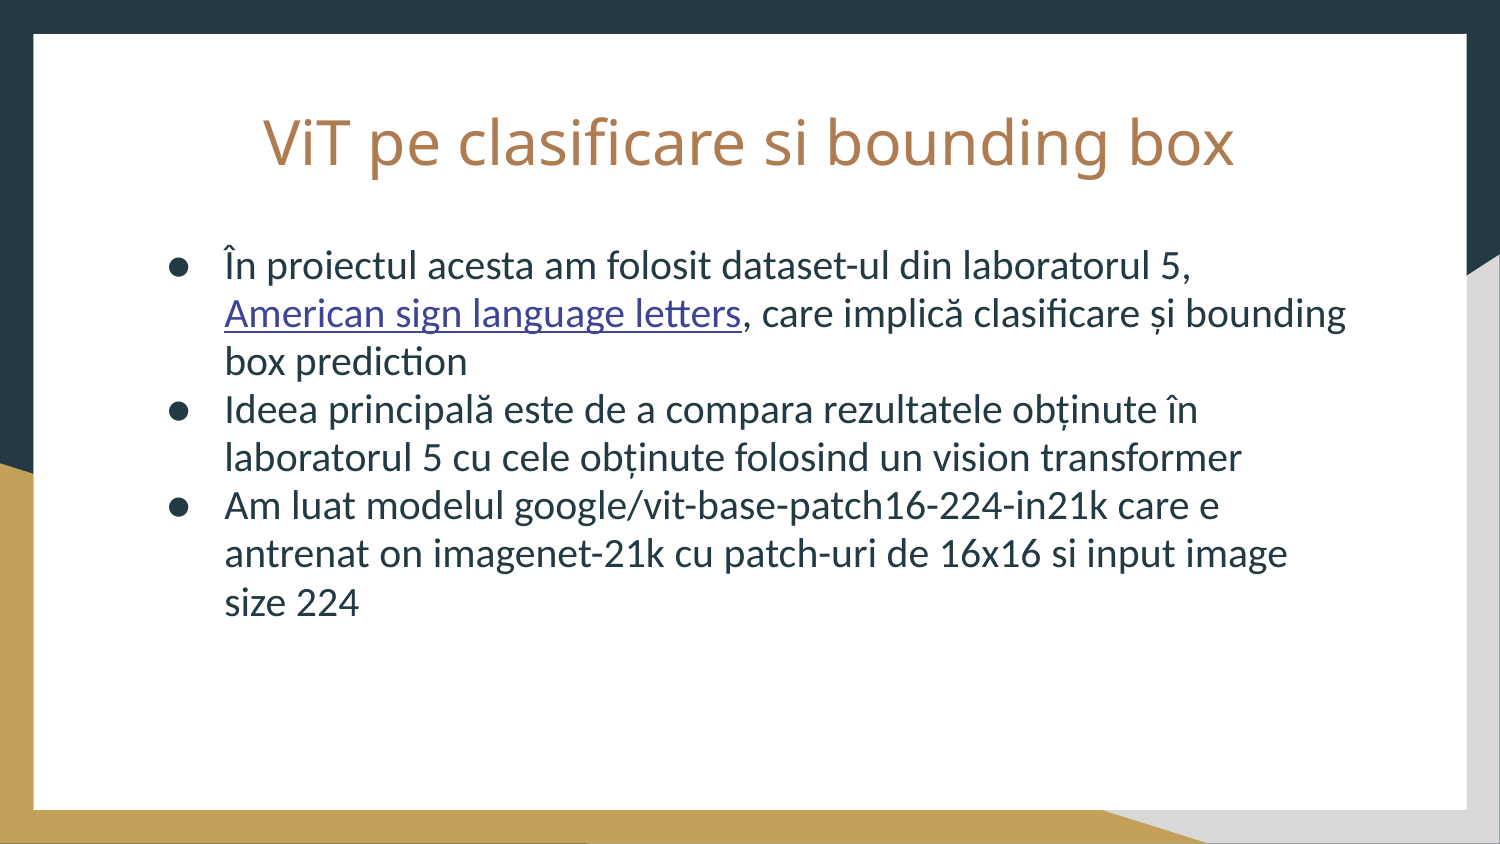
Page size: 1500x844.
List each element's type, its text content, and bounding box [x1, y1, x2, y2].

list În proiectul acesta am folosit dataset-ul din laboratorul 5, American sign language letters, care implică clasificare și bounding box prediction Ideea principală este de a compara rezultatele obținute în laboratorul 5 cu cele obținute folosind un vision transformer Am luat modelul google/vit-base-patch16-224-in21k care e antrenat on imagenet-21k cu patch-uri de 16x16 si input image size 224 [134, 227, 1366, 750]
title ViT pe clasificare si bounding box [134, 83, 1366, 211]
